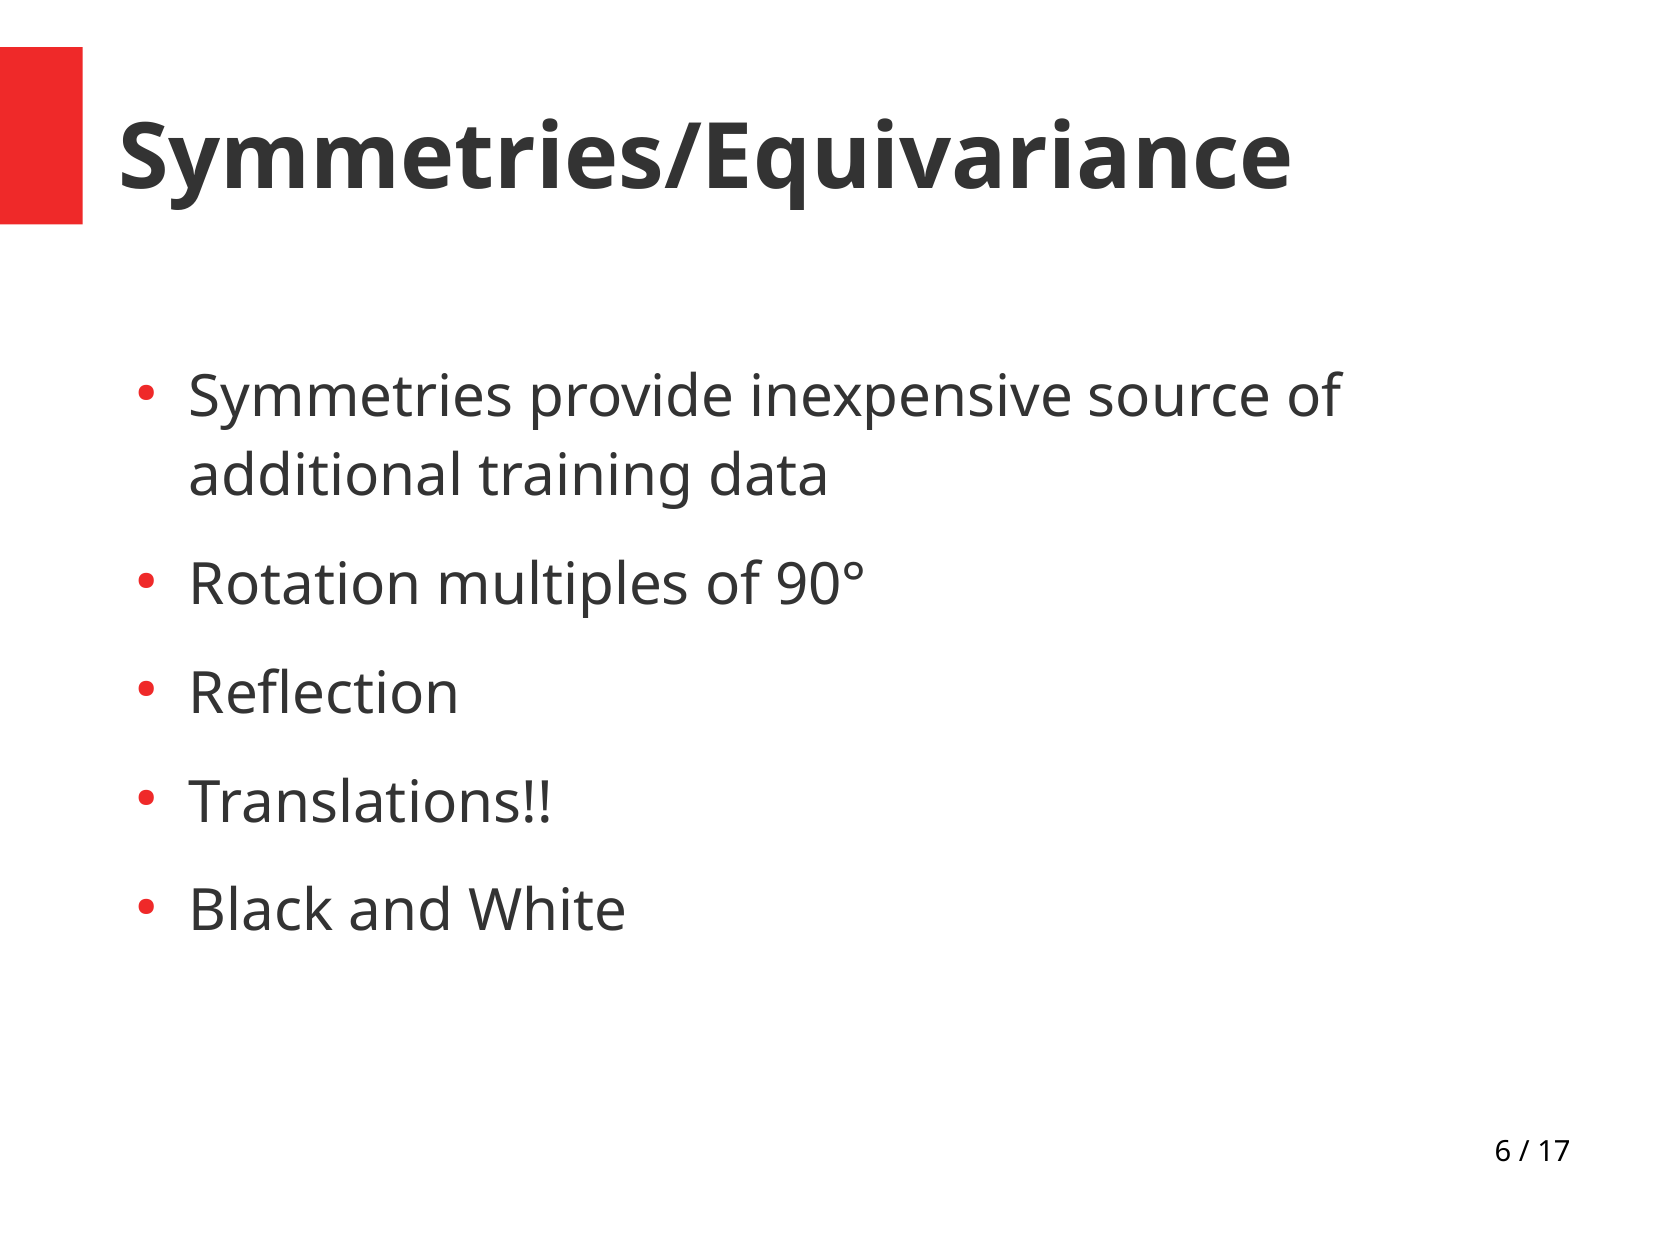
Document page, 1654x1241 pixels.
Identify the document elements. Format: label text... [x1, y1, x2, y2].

list Symmetries provide inexpensive source of additional training data Rotation multiples of 90° Reflection Translations!! Black and White [118, 354, 1536, 1074]
title Symmetries/Equivariance [118, 49, 1571, 257]
